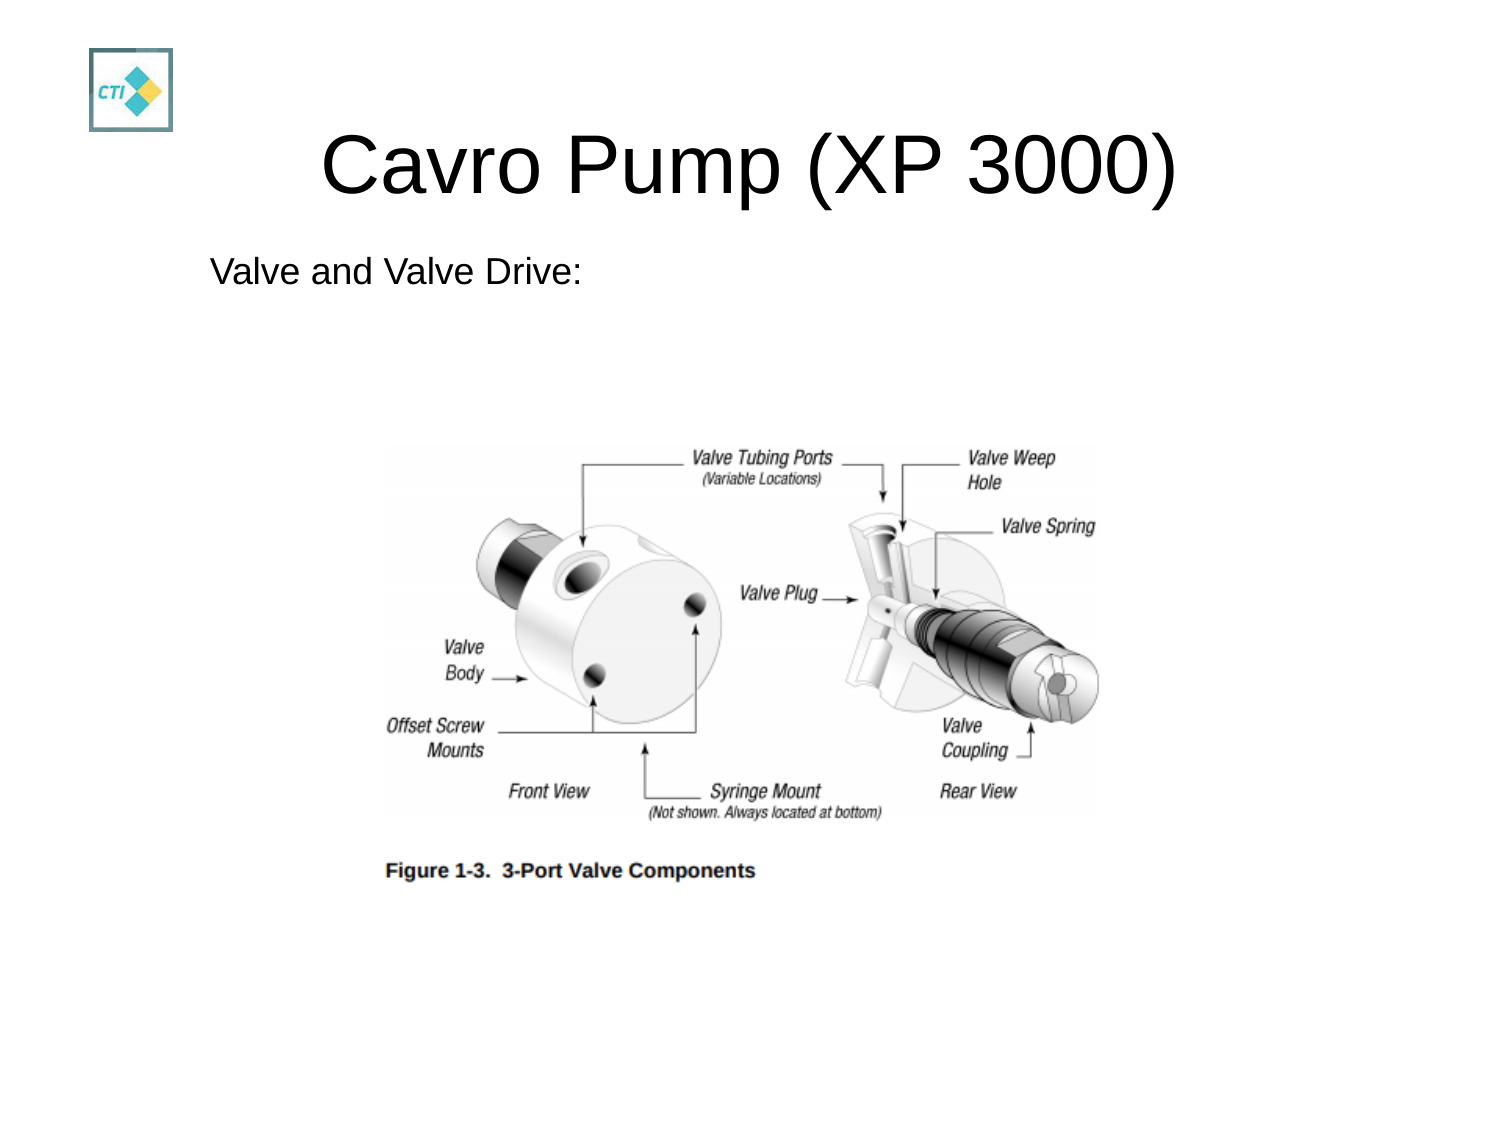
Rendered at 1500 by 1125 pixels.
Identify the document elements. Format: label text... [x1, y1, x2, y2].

picture [284, 419, 1229, 895]
text_box Cavro Pump (XP 3000) [51, 97, 1449, 223]
picture [89, 48, 173, 97]
text_box Valve and Valve Drive: [194, 239, 735, 297]
